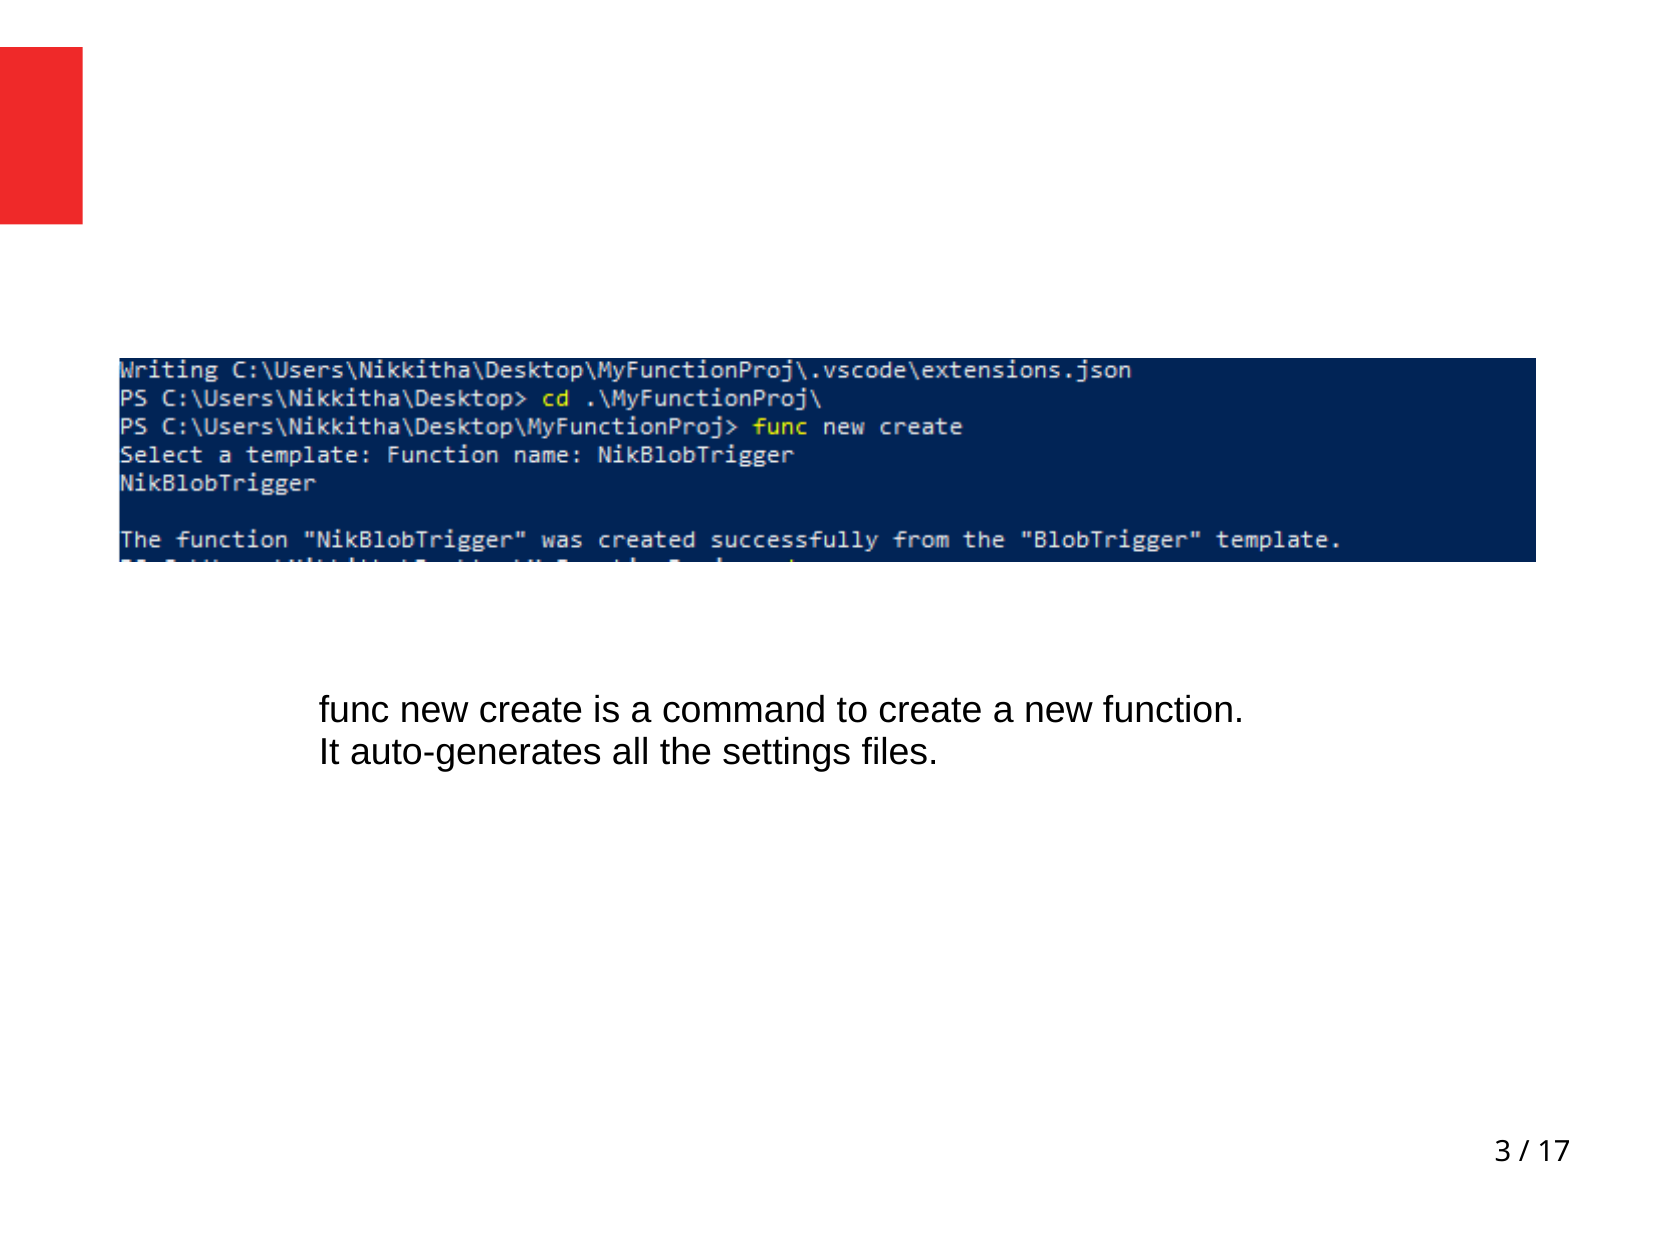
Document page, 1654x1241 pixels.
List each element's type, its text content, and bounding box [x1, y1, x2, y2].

text_box func new create is a command to create a new function. It auto-generates all the settings files. [304, 681, 1261, 781]
picture [118, 358, 1536, 562]
